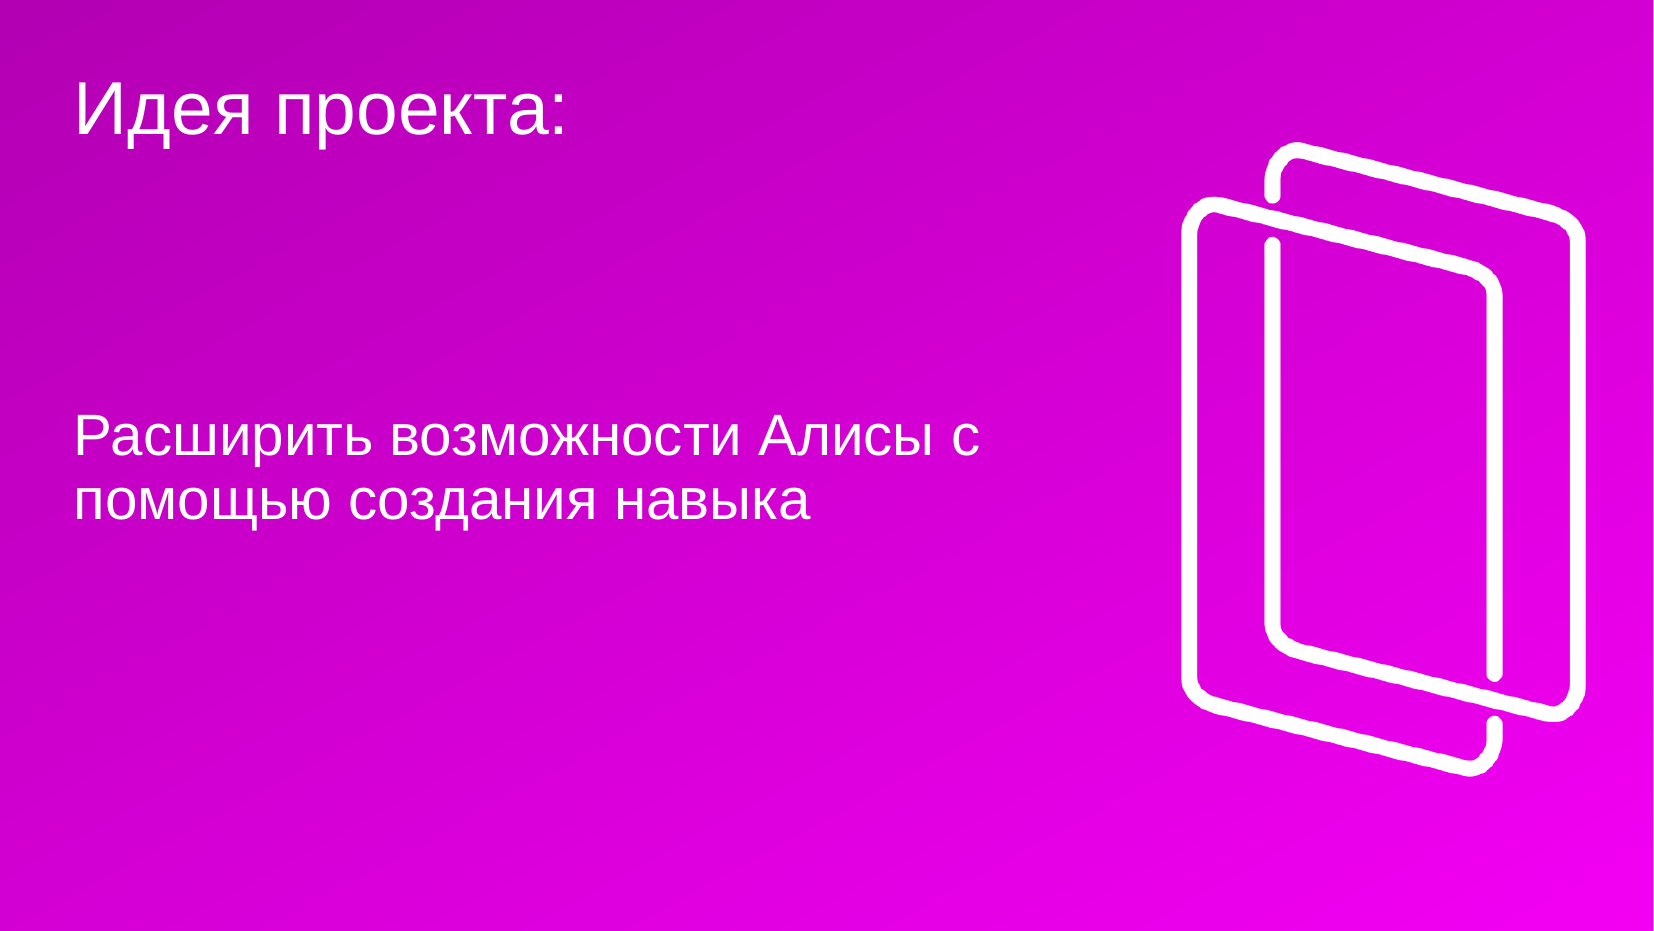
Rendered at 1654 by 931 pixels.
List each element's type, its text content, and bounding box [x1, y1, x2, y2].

text_box Идея проекта: Расширить возможности Алисы с помощью создания навыка [59, 59, 1152, 540]
picture [0, 0, 1654, 931]
